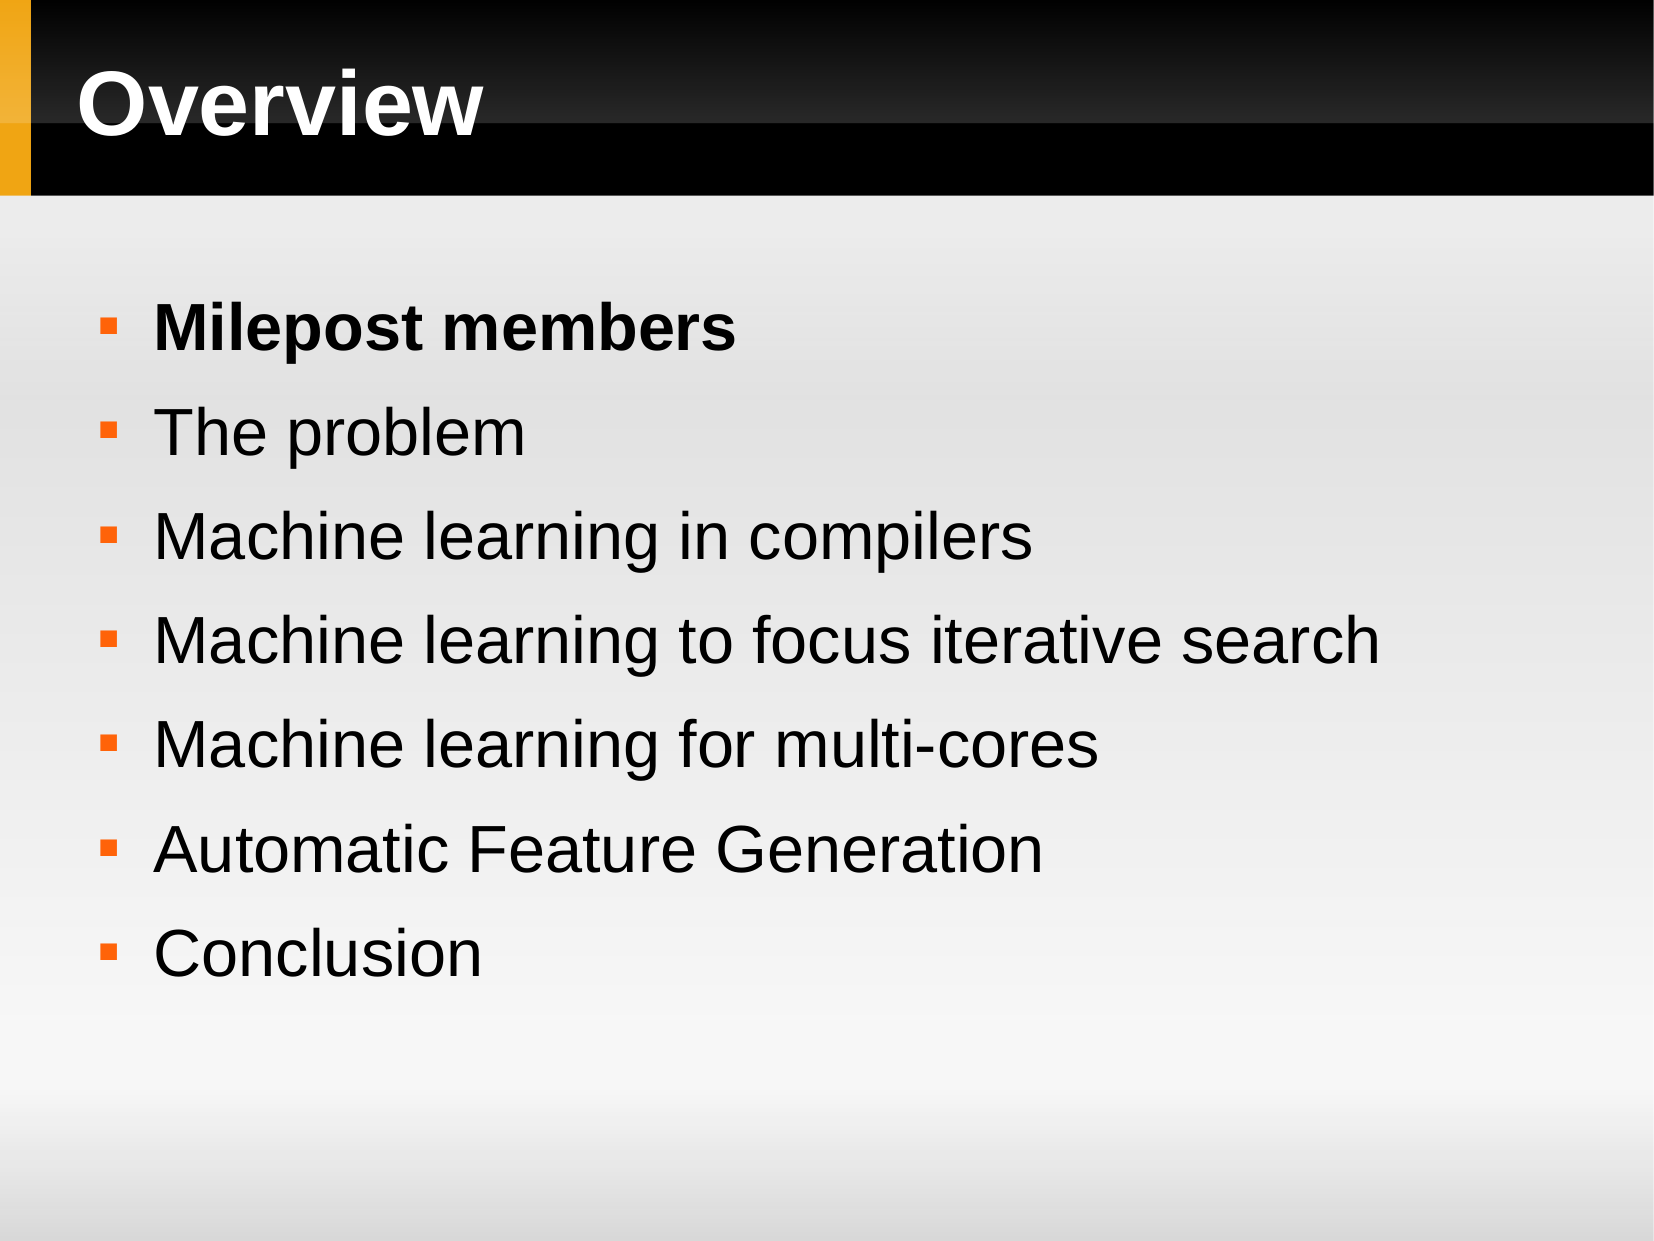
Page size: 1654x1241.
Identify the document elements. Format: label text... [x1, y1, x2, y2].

picture [0, 0, 1654, 1241]
list Milepost members The problem Machine learning in compilers Machine learning to focus iterative search Machine learning for multi-cores Automatic Feature Generation Conclusion [82, 290, 1571, 1094]
title Overview [76, 7, 1565, 200]
